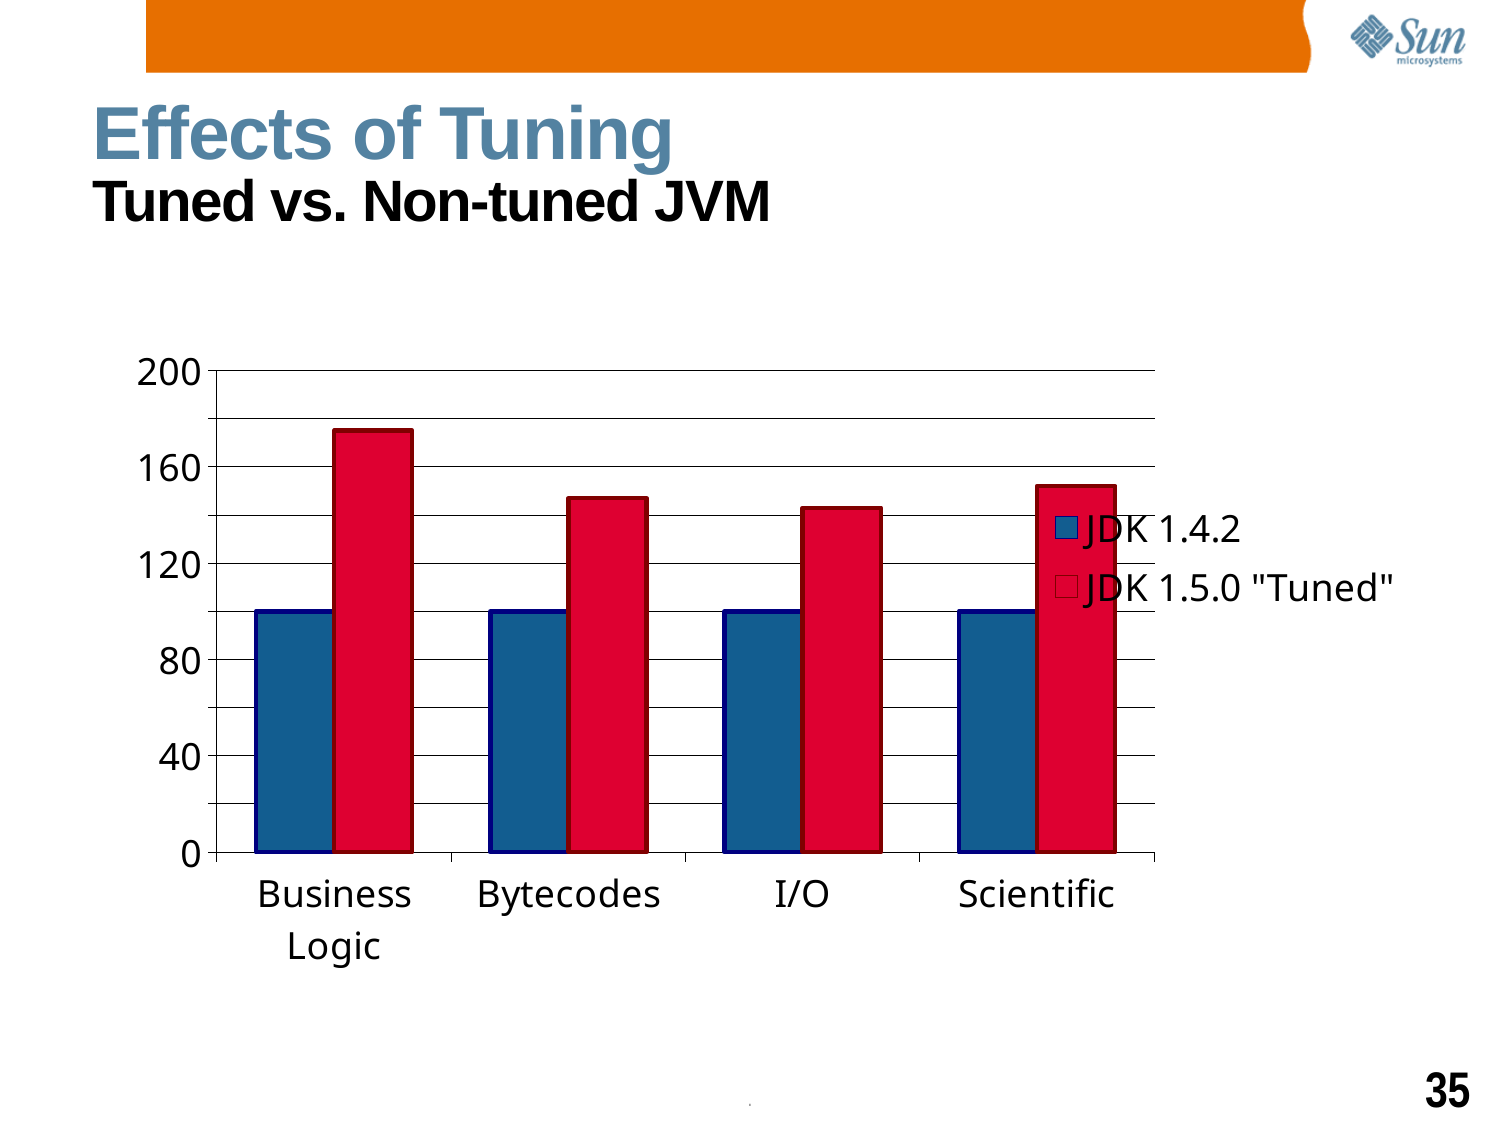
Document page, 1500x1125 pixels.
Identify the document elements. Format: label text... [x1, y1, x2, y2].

chart [110, 258, 1410, 1008]
picture [146, 0, 1500, 75]
title Effects of Tuning Tuned vs. Non-tuned JVM [93, 99, 1455, 296]
